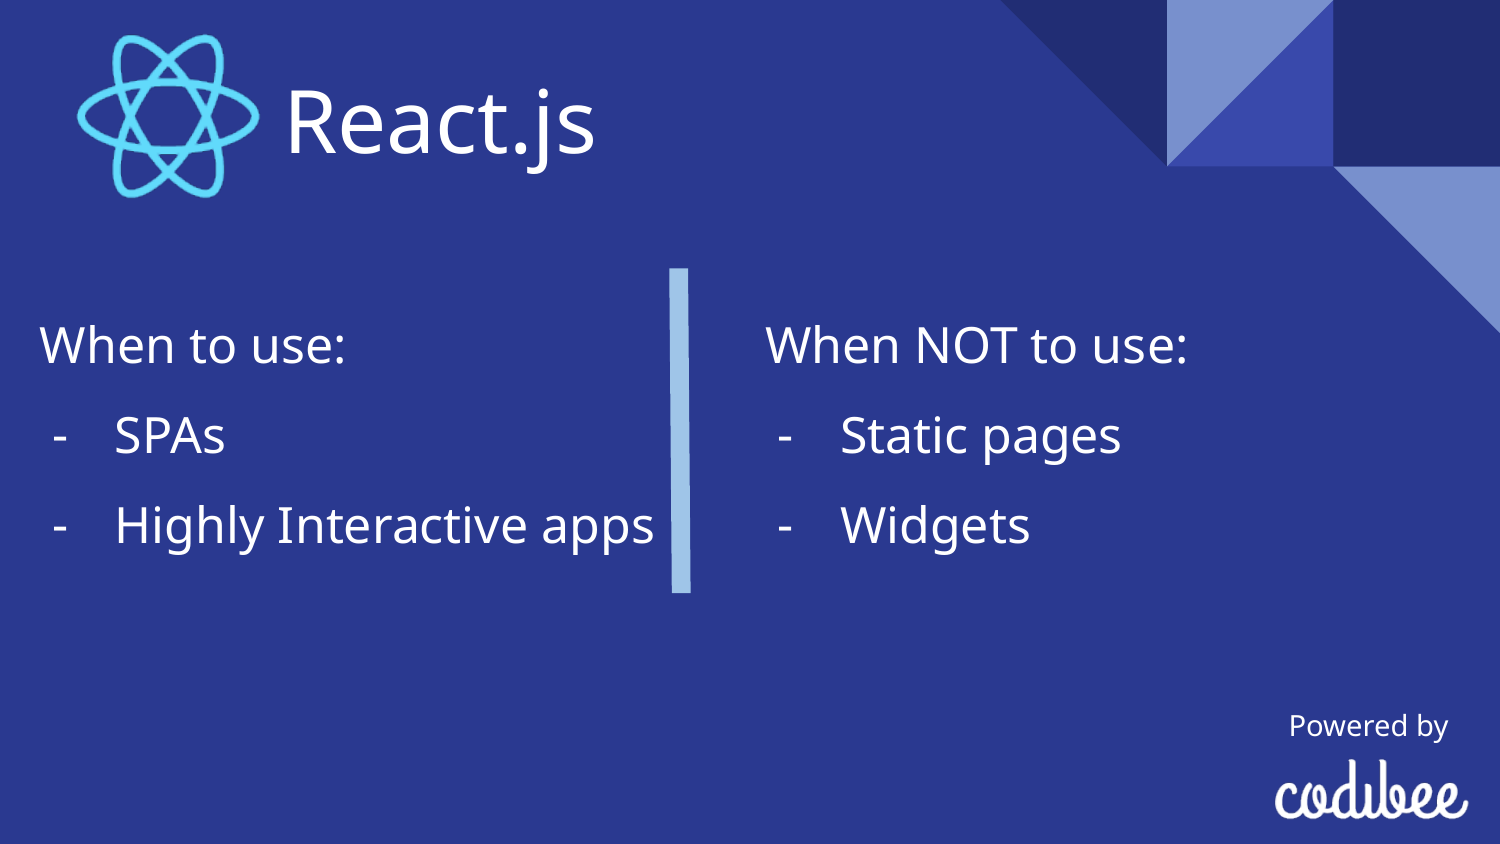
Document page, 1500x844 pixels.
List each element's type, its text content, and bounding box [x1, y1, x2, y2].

subtitle When NOT to use: Static pages Widgets [750, 268, 1425, 701]
text_box Powered by [1250, 691, 1488, 752]
title React.js [325, 48, 1056, 186]
picture [12, 0, 325, 235]
picture [1250, 752, 1488, 833]
subtitle When to use: SPAs Highly Interactive apps [24, 268, 700, 701]
